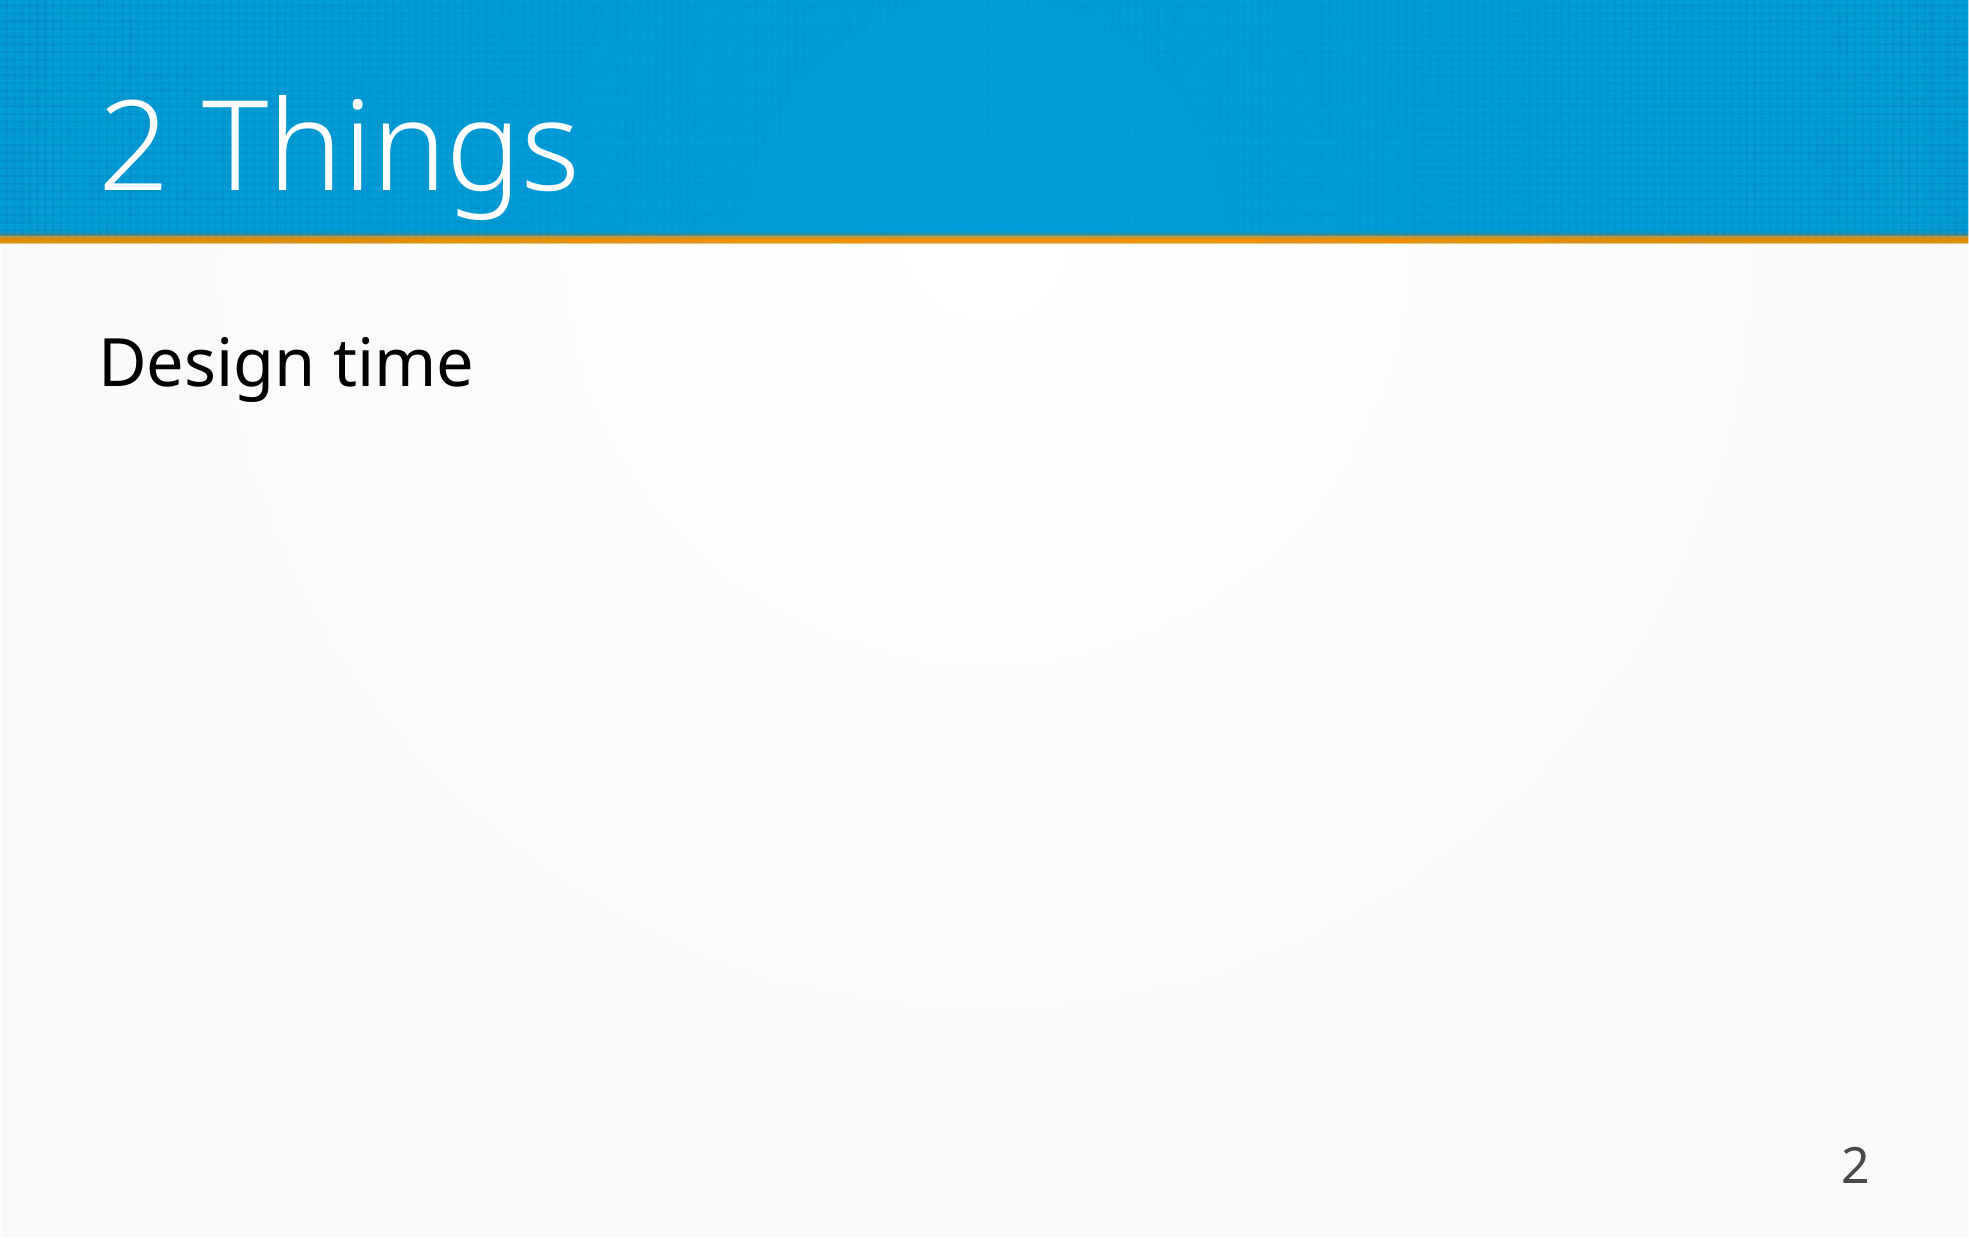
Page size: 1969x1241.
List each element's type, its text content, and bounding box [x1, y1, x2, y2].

list Design time [98, 315, 1861, 1081]
title 2 Things [98, 19, 1870, 227]
picture [0, 233, 1969, 1241]
